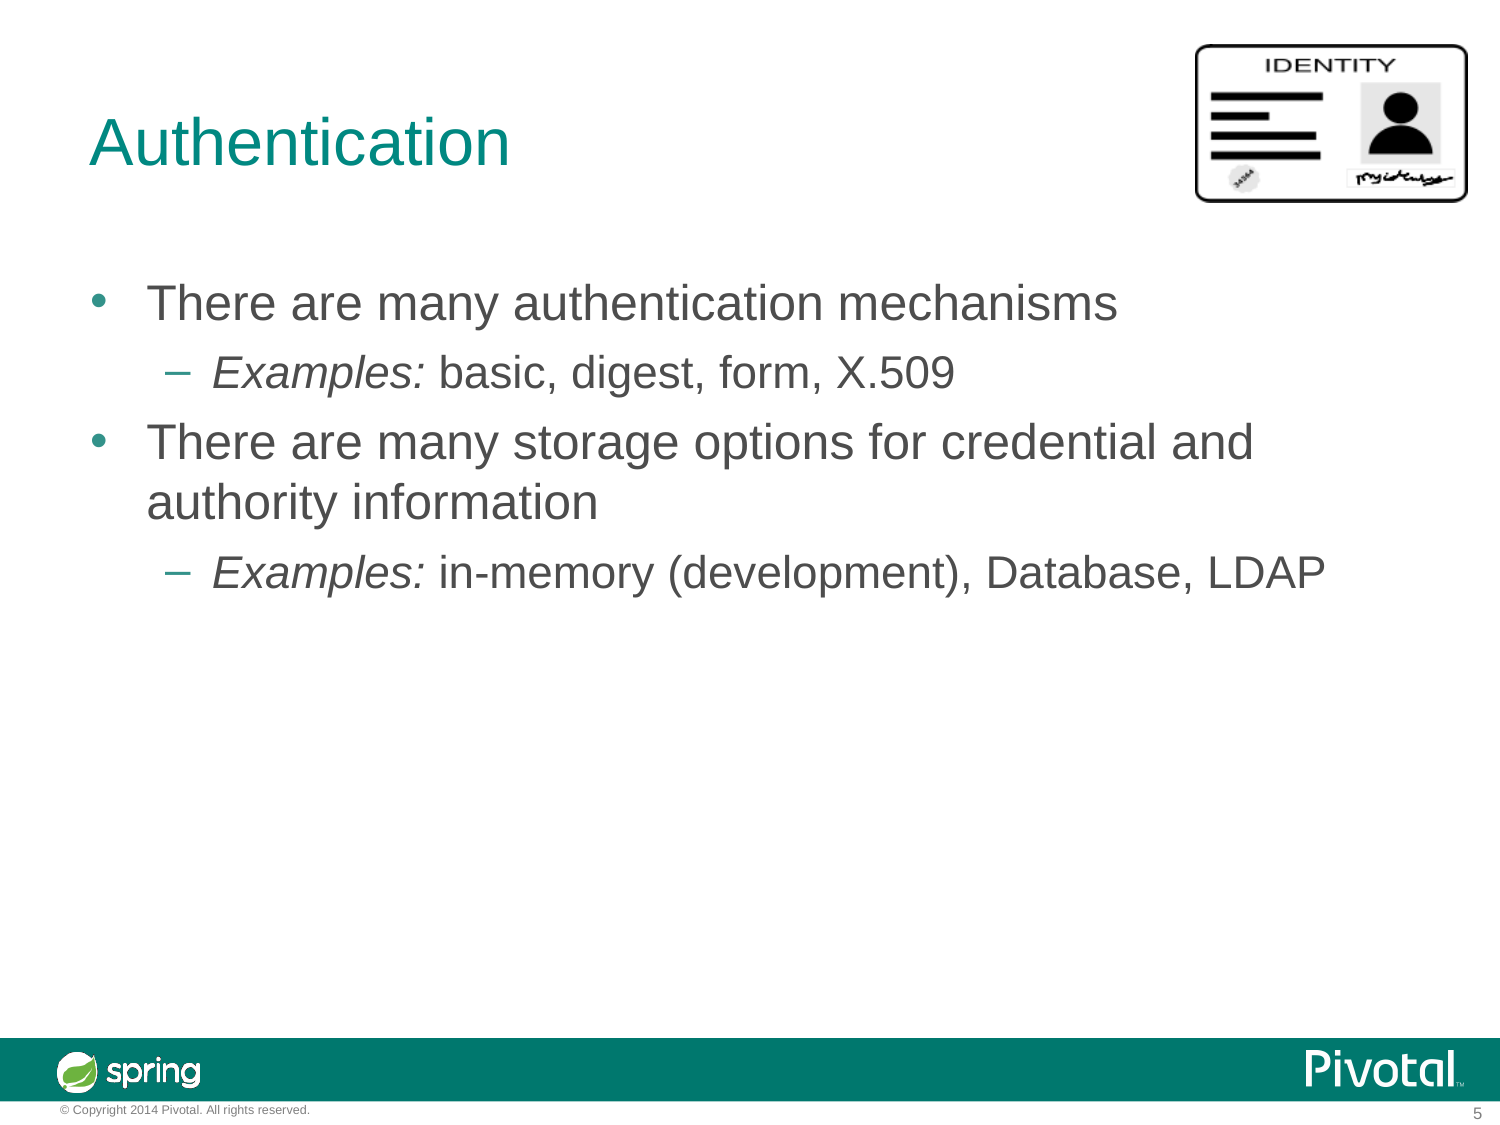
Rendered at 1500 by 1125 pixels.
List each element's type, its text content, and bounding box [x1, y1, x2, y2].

list There are many authentication mechanisms Examples: basic, digest, form, X.509 There are many storage options for credential and authority information Examples: in-memory (development), Database, LDAP [75, 262, 1426, 1005]
picture [1306, 1050, 1464, 1087]
picture [1195, 44, 1468, 203]
title Authentication [75, 44, 1426, 233]
picture [32, 1041, 210, 1103]
